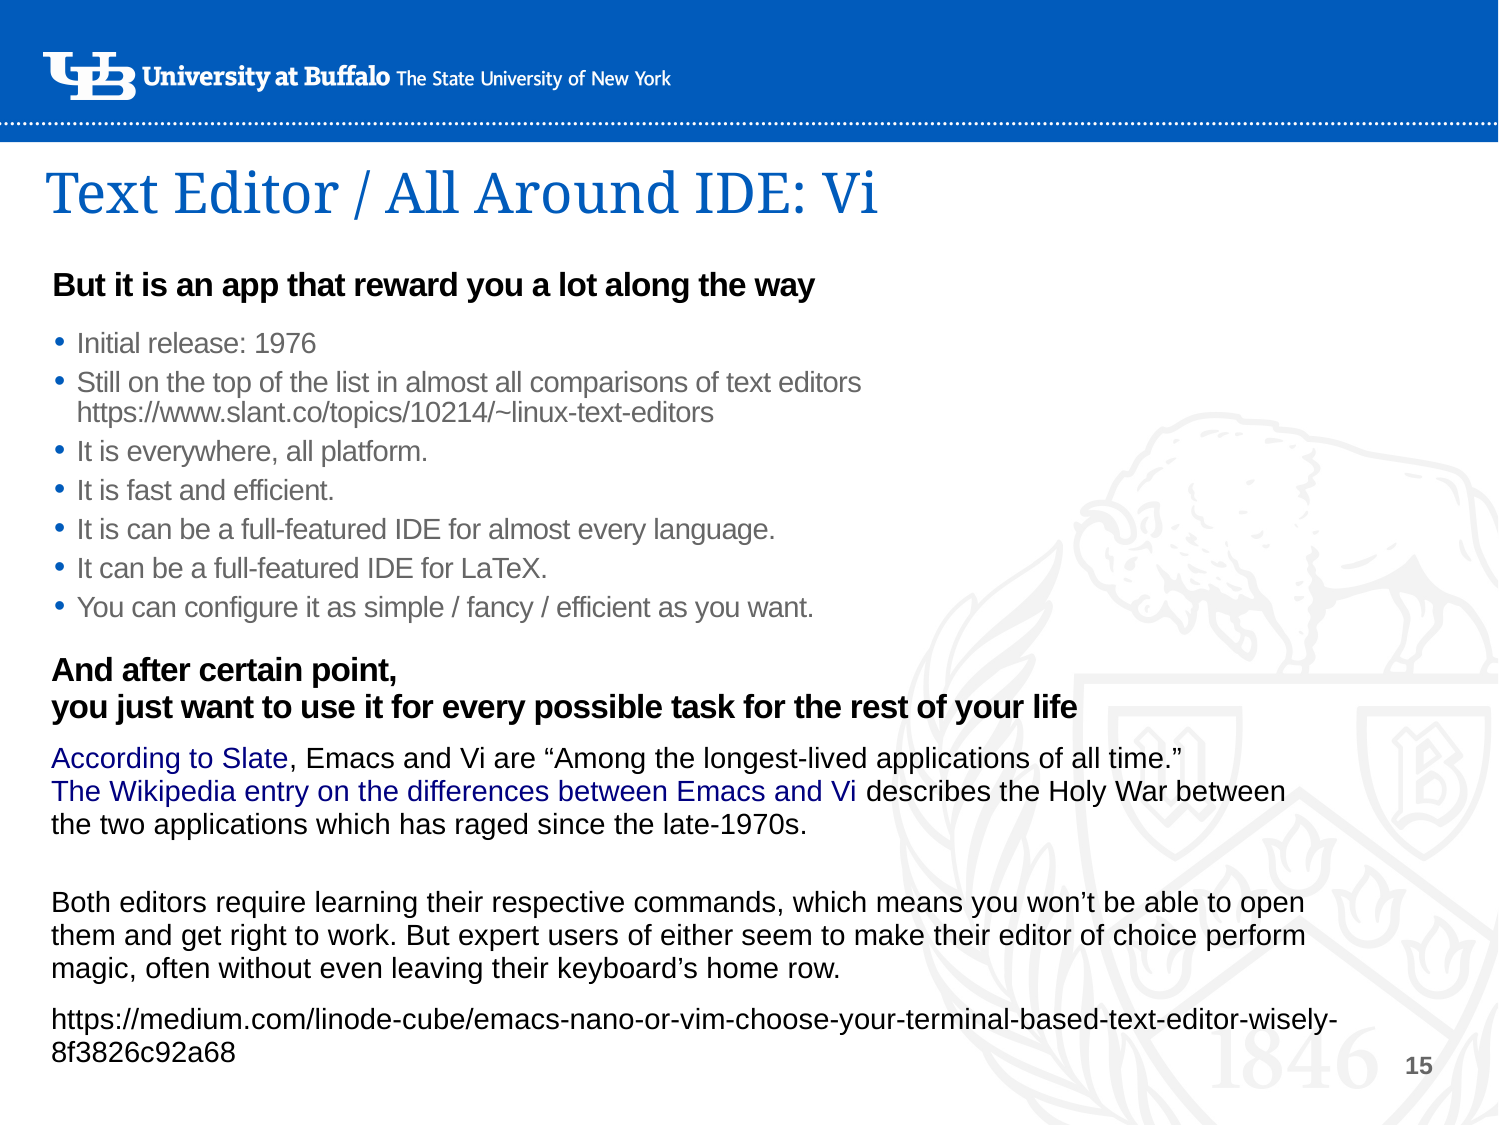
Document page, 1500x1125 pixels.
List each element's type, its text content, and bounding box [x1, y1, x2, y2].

text_box https://medium.com/linode-cube/emacs-nano-or-vim-choose-your-terminal-based-text-editor-wisely-8f3826c92a68 [36, 996, 1493, 1096]
text_box According to Slate, Emacs and Vi are “Among the longest-lived applications of all time.” The Wikipedia entry on the differences between Emacs and Vi describes the Holy War between the two applications which has raged since the late-1970s. Both editors require learning their respective commands, which means you won’t be able to open them and get right to work. But expert users of either seem to make their editor of choice perform magic, often without even leaving their keyboard’s home row. [36, 735, 1341, 996]
title Text Editor / All Around IDE: Vi [30, 153, 1387, 233]
picture [0, 0, 1499, 1125]
text_box And after certain point, you just want to use it for every possible task for the rest of your life [36, 644, 1117, 734]
text_box But it is an app that reward you a lot along the way [37, 258, 832, 311]
list Initial release: 1976 Still on the top of the list in almost all comparisons of text editorshttps://www.slant.co/topics/10214/~linux-text-editors It is everywhere, all platform. It is fast and efficient. It is can be a full-featured IDE for almost every language. It can be a full-featured IDE for LaTeX. You can configure it as simple / fancy / efficient as you want. [24, 321, 1255, 592]
